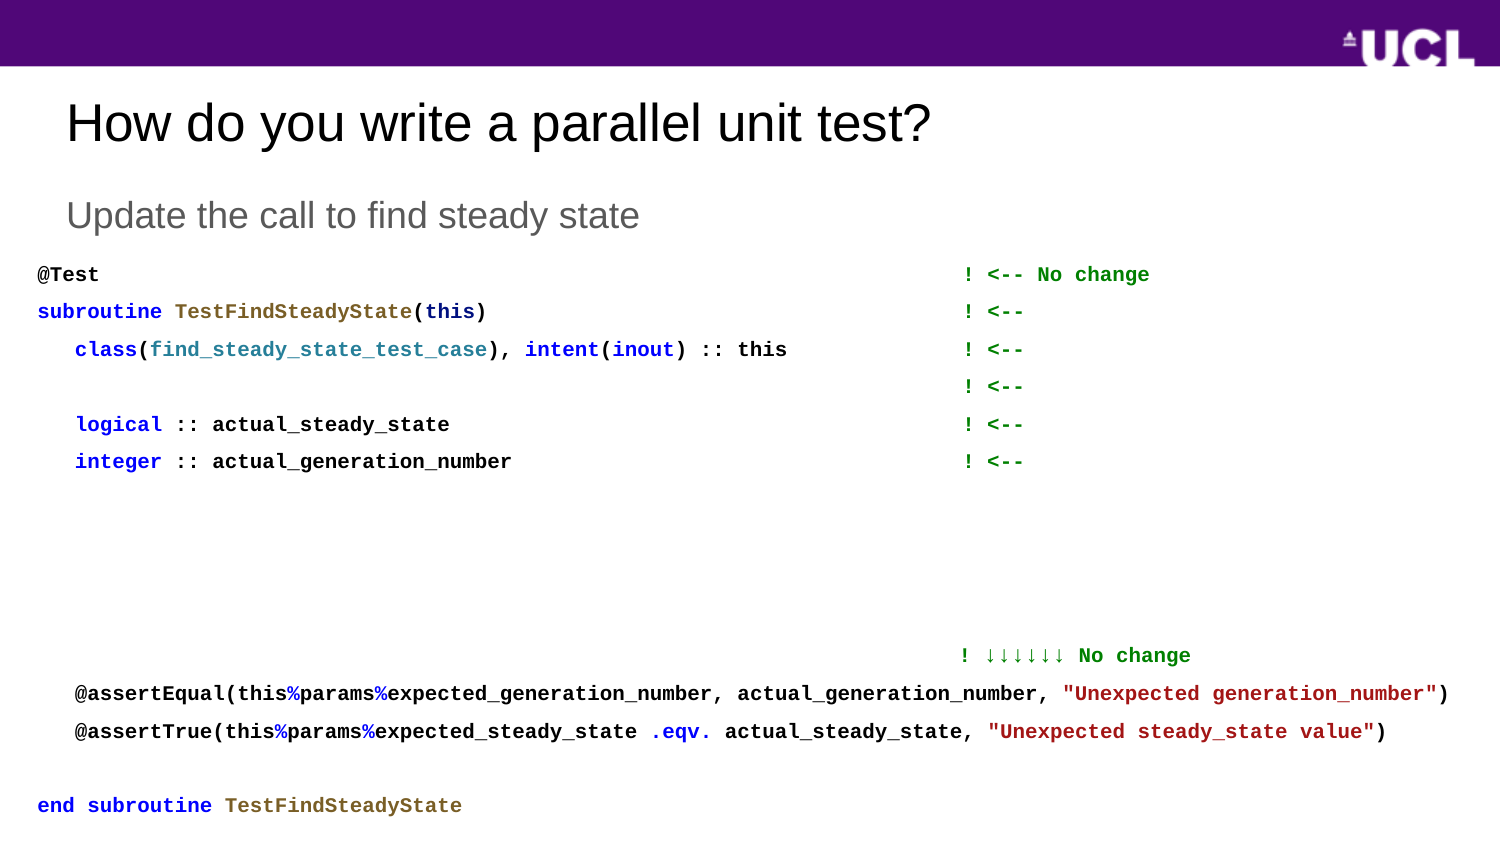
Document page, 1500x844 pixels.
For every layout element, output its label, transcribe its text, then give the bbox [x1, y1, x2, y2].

picture [0, 0, 1500, 844]
list Update the call to find steady state [51, 168, 1449, 256]
title How do you write a parallel unit test? [51, 72, 1449, 167]
text_box @Test ! <-- No change subroutine TestFindSteadyState(this) ! <-- class(find_steady_state_test_case), intent(inout) :: this ! <-- ! <-- logical :: actual_steady_state ! <-- integer :: actual_generation_number ! <-- ! ↓↓↓↓↓↓ No change @assertEqual(this%params%expected_generation_number, actual_generation_number, "Unexpected generation_number") @assertTrue(this%params%expected_steady_state .eqv. actual_steady_state, "Unexpected steady_state value") end subroutine TestFindSteadyState [22, 231, 1494, 834]
